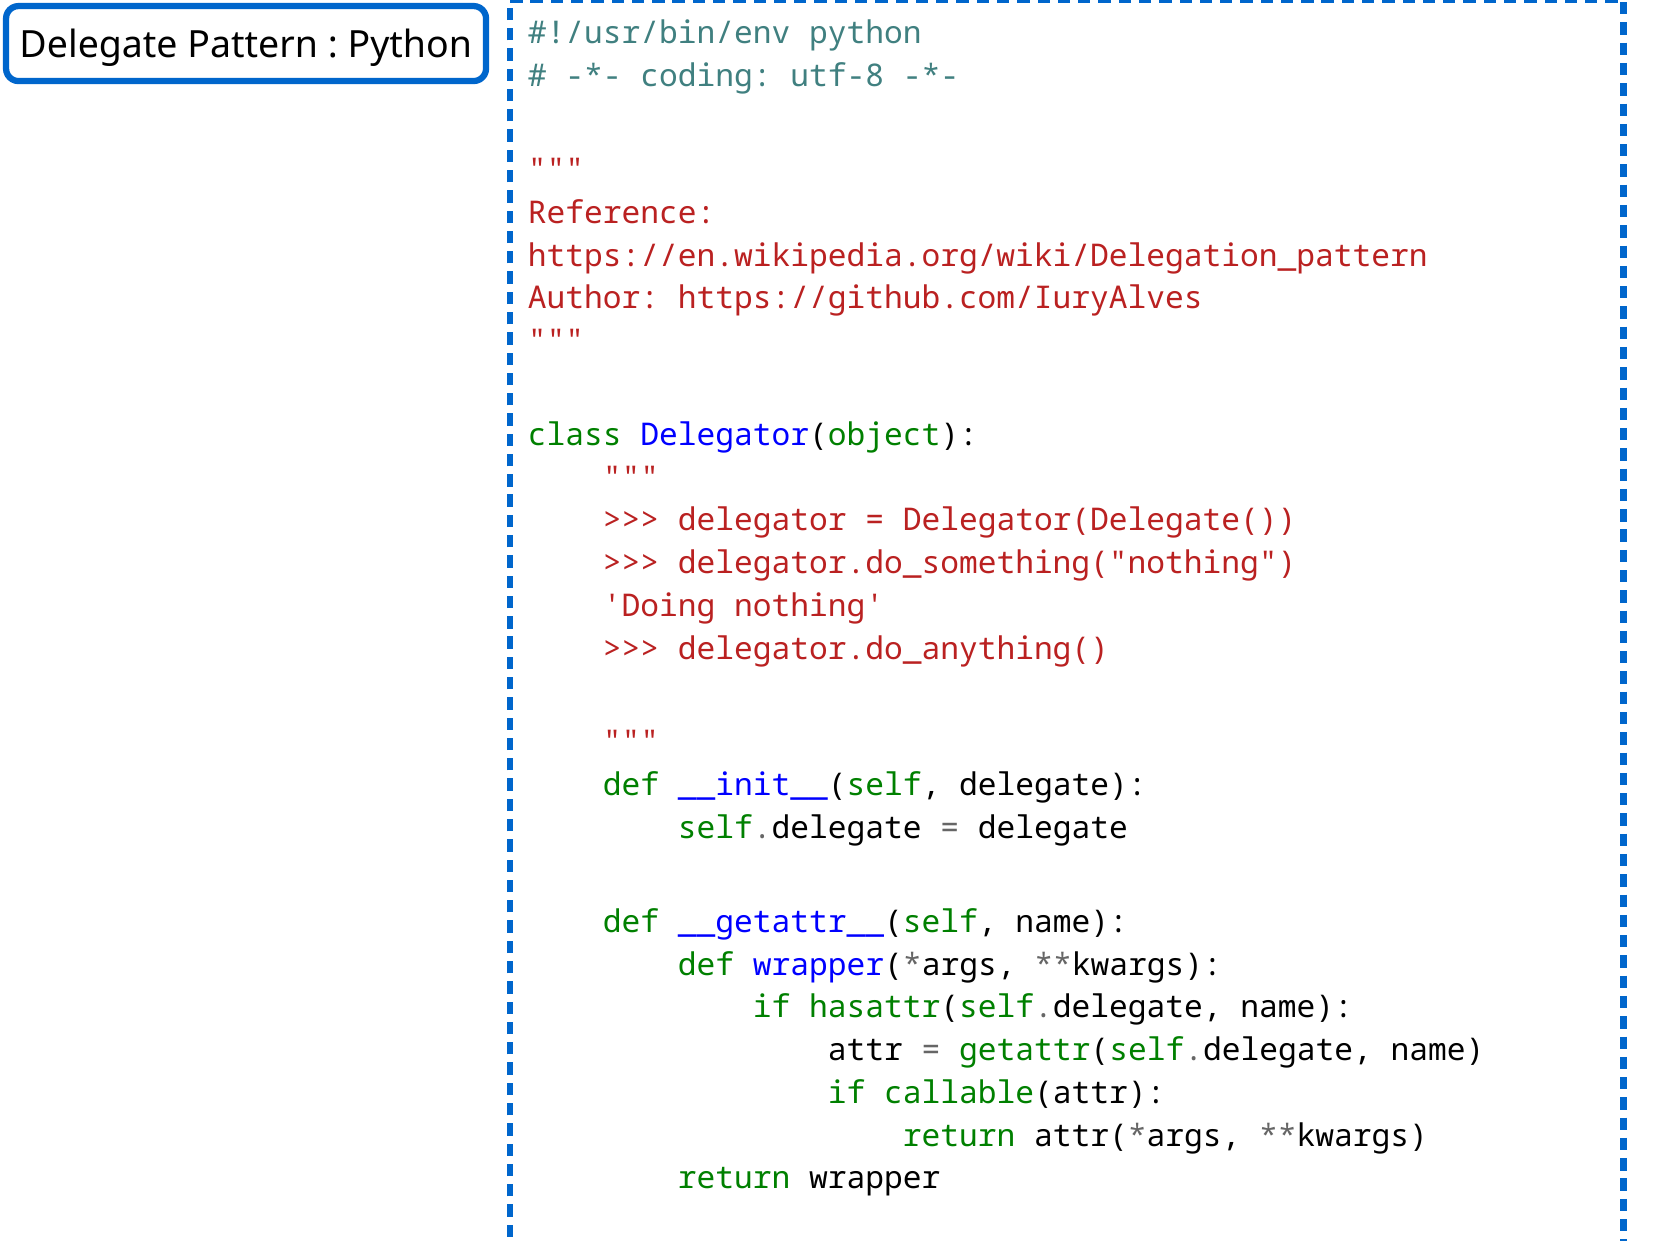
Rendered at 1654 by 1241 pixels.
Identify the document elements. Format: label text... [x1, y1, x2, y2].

text_box Delegate Pattern : Python [6, 6, 487, 82]
text_box #!/usr/bin/env python # -*- coding: utf-8 -*- """ Reference: https://en.wikipedia.org/wiki/Delegation_pattern Author: https://github.com/IuryAlves """ class Delegator(object): """ >>> delegator = Delegator(Delegate()) >>> delegator.do_something("nothing") 'Doing nothing' >>> delegator.do_anything() """ def __init__(self, delegate): self.delegate = delegate def __getattr__(self, name): def wrapper(*args, **kwargs): if hasattr(self.delegate, name): attr = getattr(self.delegate, name) if callable(attr): return attr(*args, **kwargs) return wrapper class Delegate(object): def do_something(self, something): return "Doing %s" % something [510, 0, 1624, 1241]
